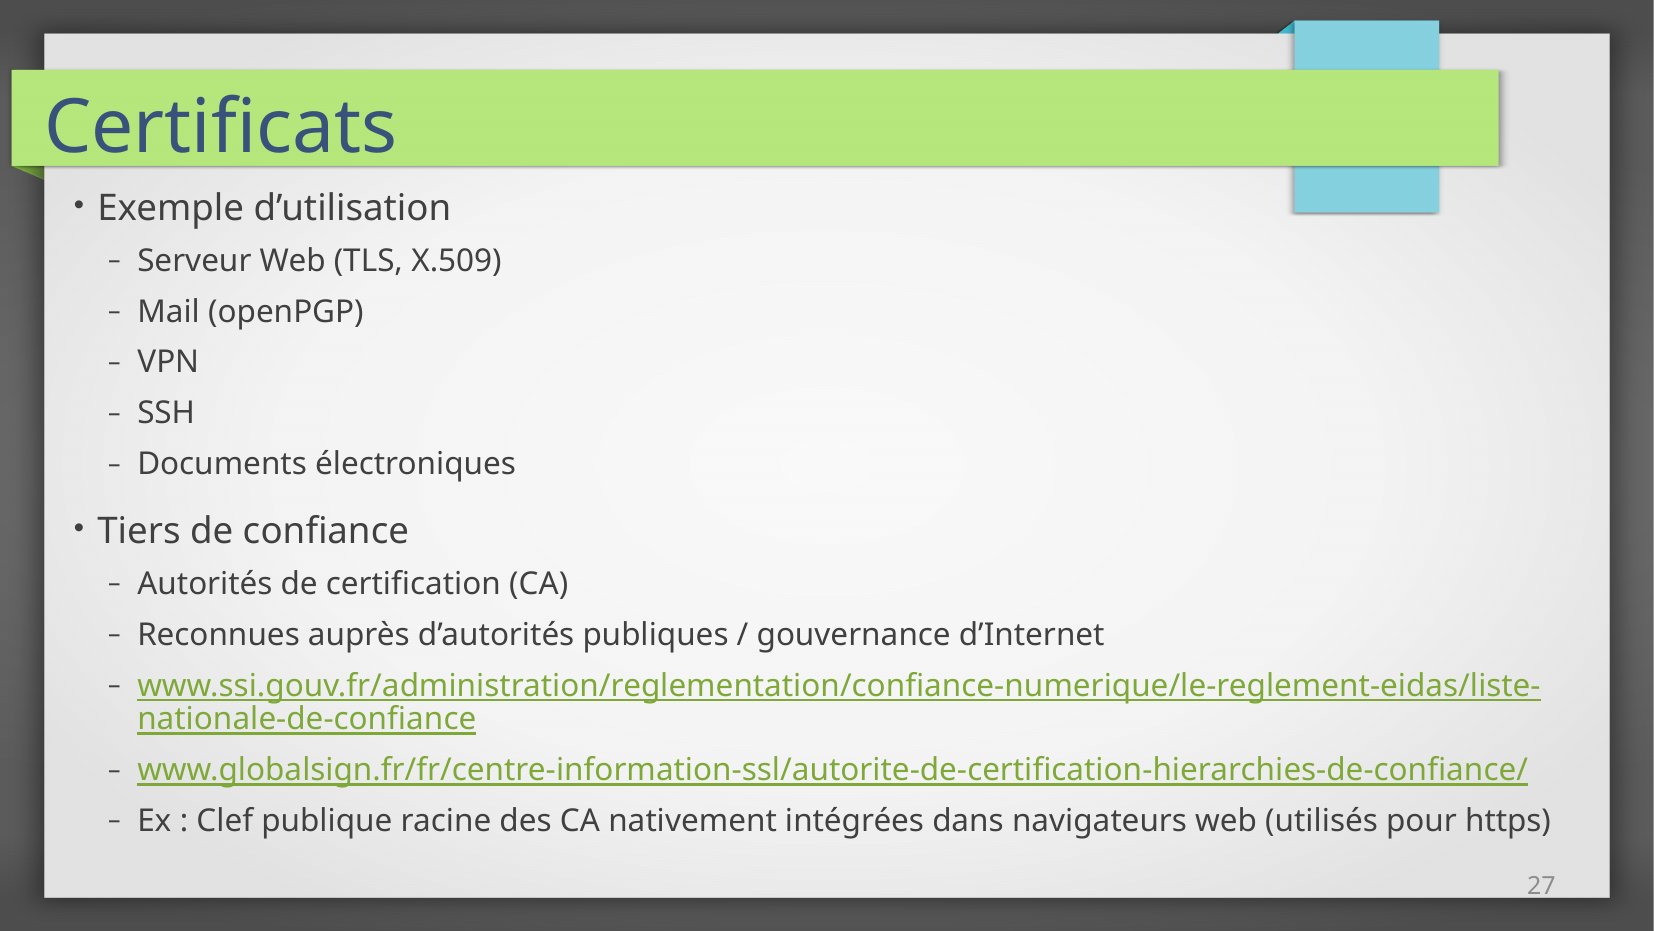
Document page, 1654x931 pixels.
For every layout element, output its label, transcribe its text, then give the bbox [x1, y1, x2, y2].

text_box Exemple d’utilisation Serveur Web (TLS, X.509) Mail (openPGP) VPN SSH Documents électroniques Tiers de confiance Autorités de certification (CA) Reconnues auprès d’autorités publiques / gouvernance d’Internet www.ssi.gouv.fr/administration/reglementation/confiance-numerique/le-reglement-eidas/liste-nationale-de-confiance www.globalsign.fr/fr/centre-information-ssl/autorite-de-certification-hierarchies-de-confiance/ Ex : Clef publique racine des CA nativement intégrées dans navigateurs web (utilisés pour https) [58, 177, 1571, 866]
text_box <numéro> [1184, 862, 1571, 912]
picture [0, 0, 1654, 931]
text_box Certificats [29, 29, 1518, 174]
